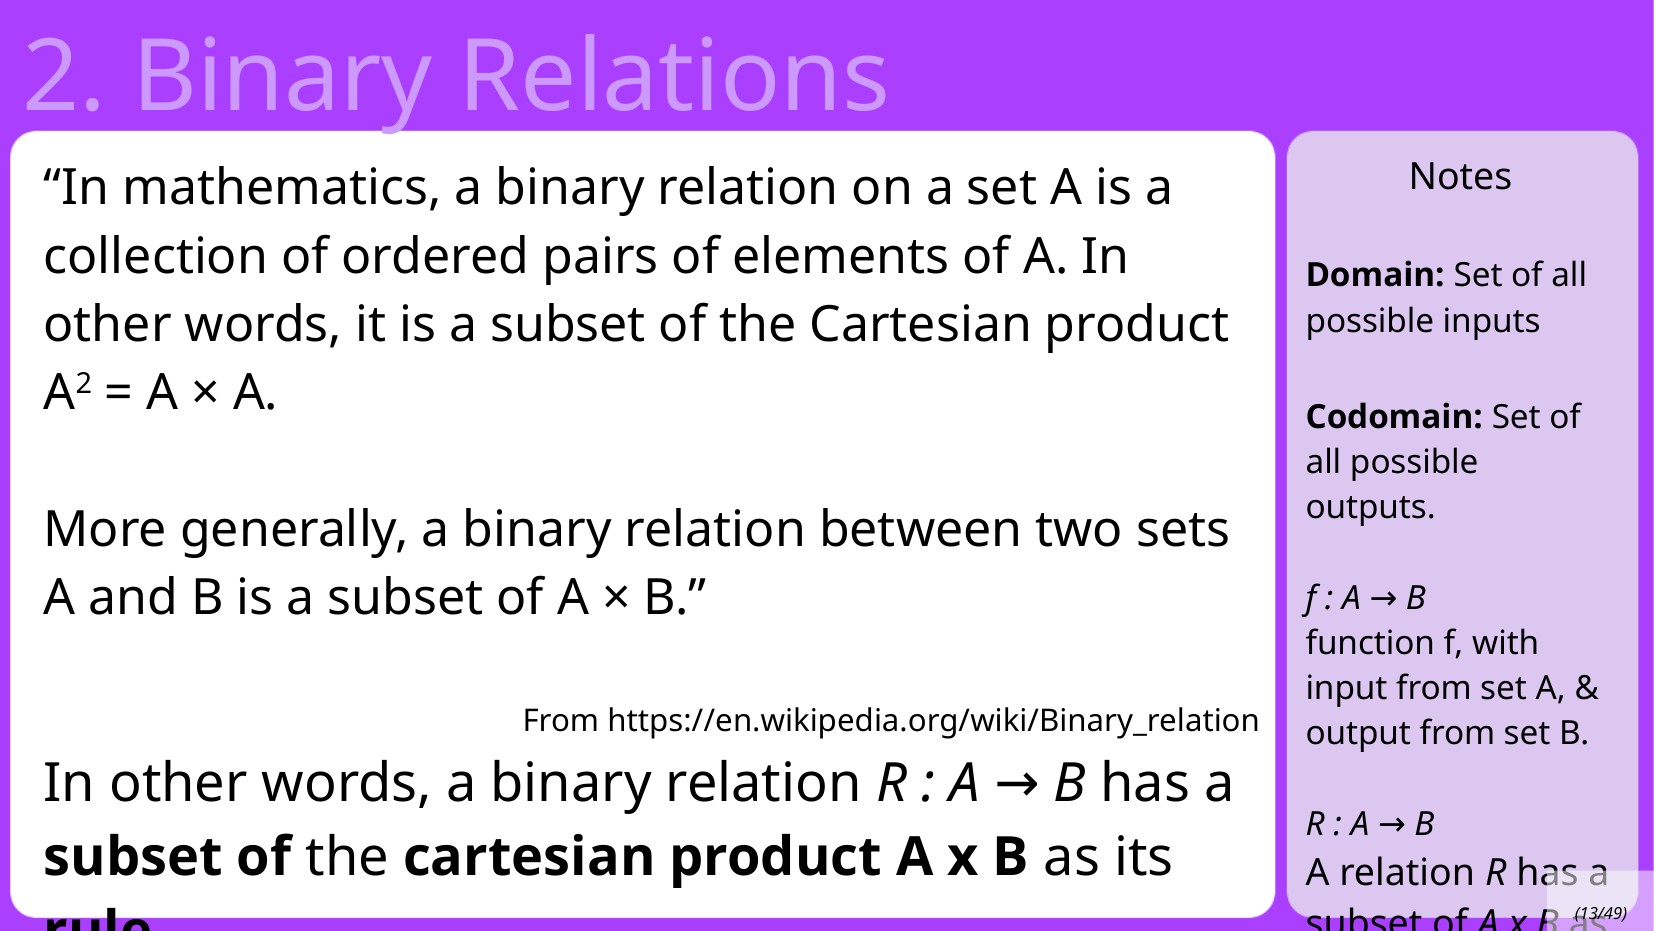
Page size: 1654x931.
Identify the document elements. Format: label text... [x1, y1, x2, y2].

picture [1437, 918, 1449, 931]
picture [1485, 913, 1492, 925]
title 2. Binary Relations [22, 13, 1511, 130]
text_box (<number>/49) [1546, 877, 1654, 931]
picture [1352, 918, 1364, 931]
picture [131, 925, 142, 931]
text_box “In mathematics, a binary relation on a set A is a collection of ordered pairs of elements of A. In other words, it is a subset of the Cartesian product A2 = A × A. More generally, a binary relation between two sets A and B is a subset of A × B.” From https://en.wikipedia.org/wiki/Binary_relation [43, 151, 1261, 635]
text_box Notes Domain: Set of all possible inputs Codomain: Set of all possible outputs. f : A → B function f, with input from set A, & output from set B. R : A → B A relation R has a subset of A x B as its rule. [1290, 141, 1631, 819]
text_box In other words, a binary relation R : A → B has a subset of the cartesian product A x B as its rule. [43, 743, 1261, 907]
picture [0, 0, 1654, 931]
picture [1393, 918, 1403, 924]
